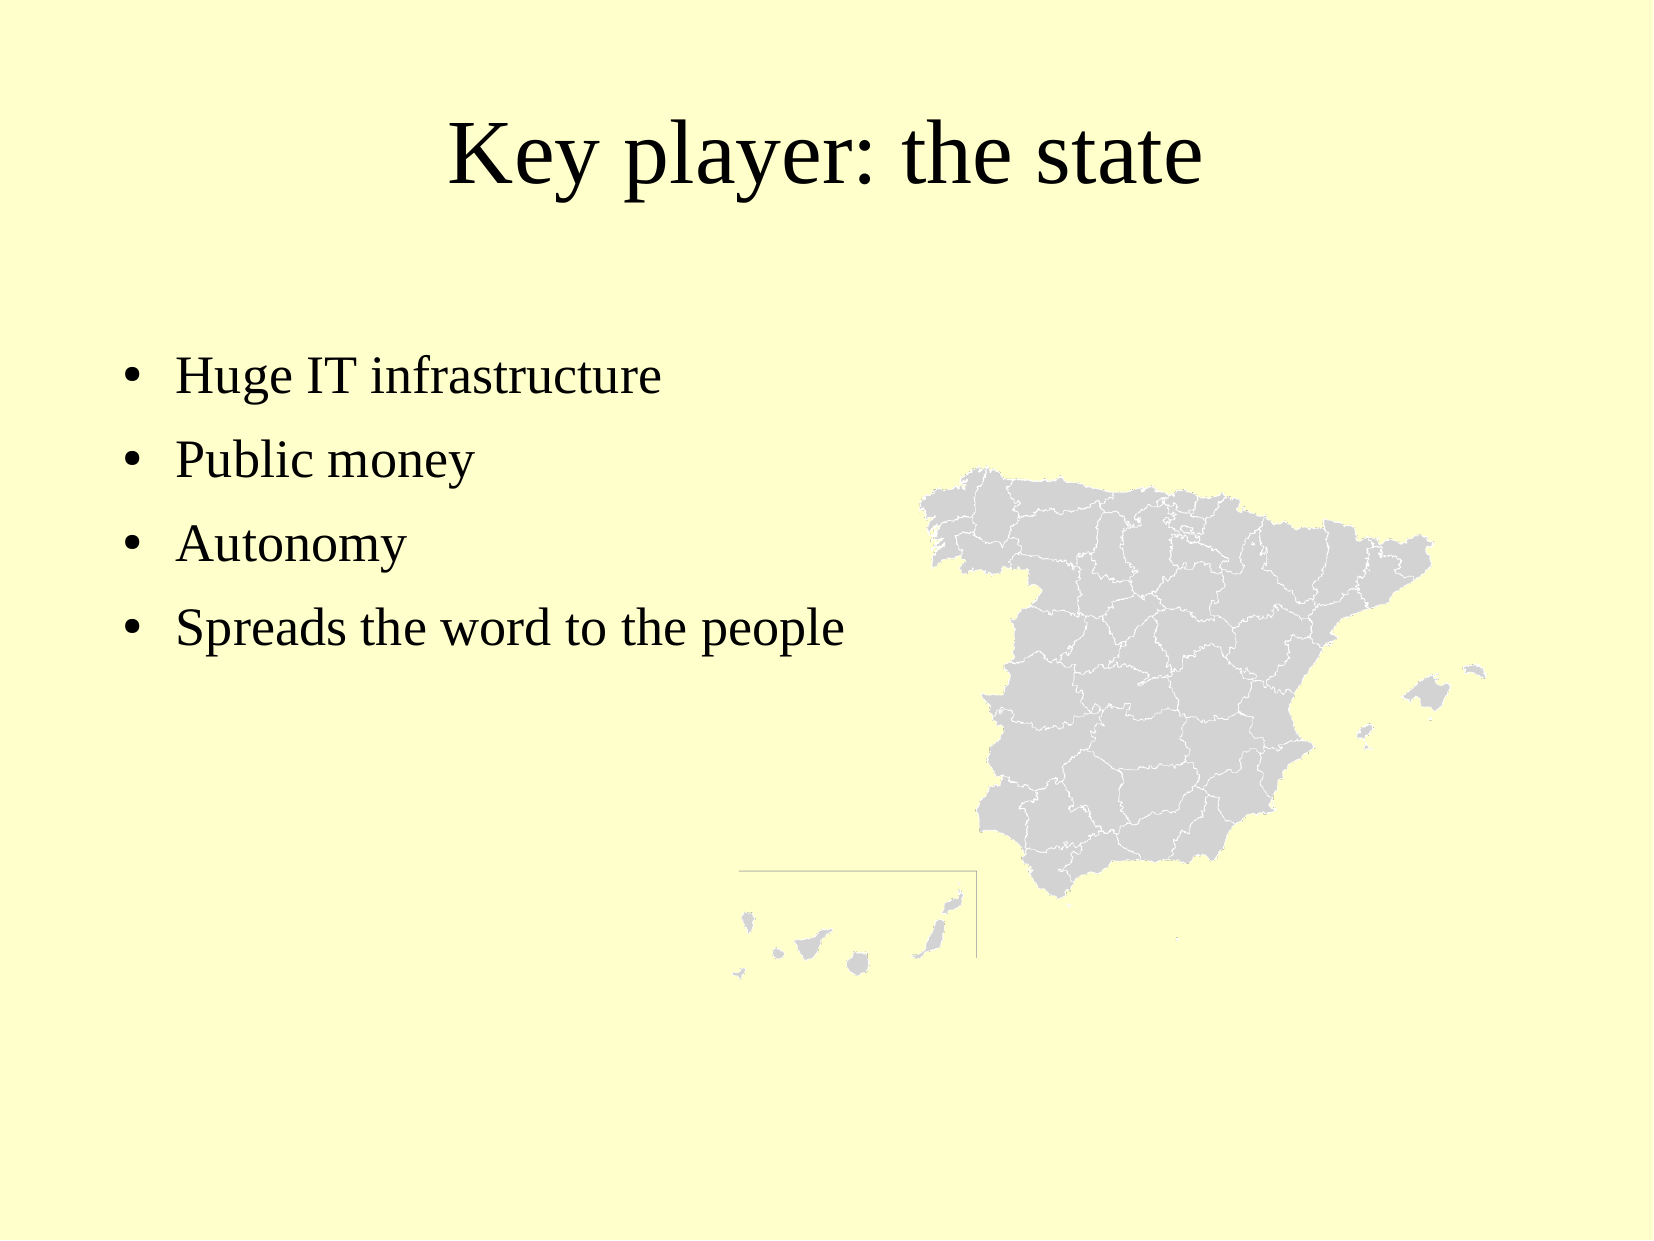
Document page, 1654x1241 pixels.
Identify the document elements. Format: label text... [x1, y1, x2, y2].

title Key player: the state [82, 49, 1571, 257]
list Huge IT infrastructure Public money Autonomy Spreads the word to the people [105, 345, 1561, 1066]
picture [720, 454, 1498, 991]
